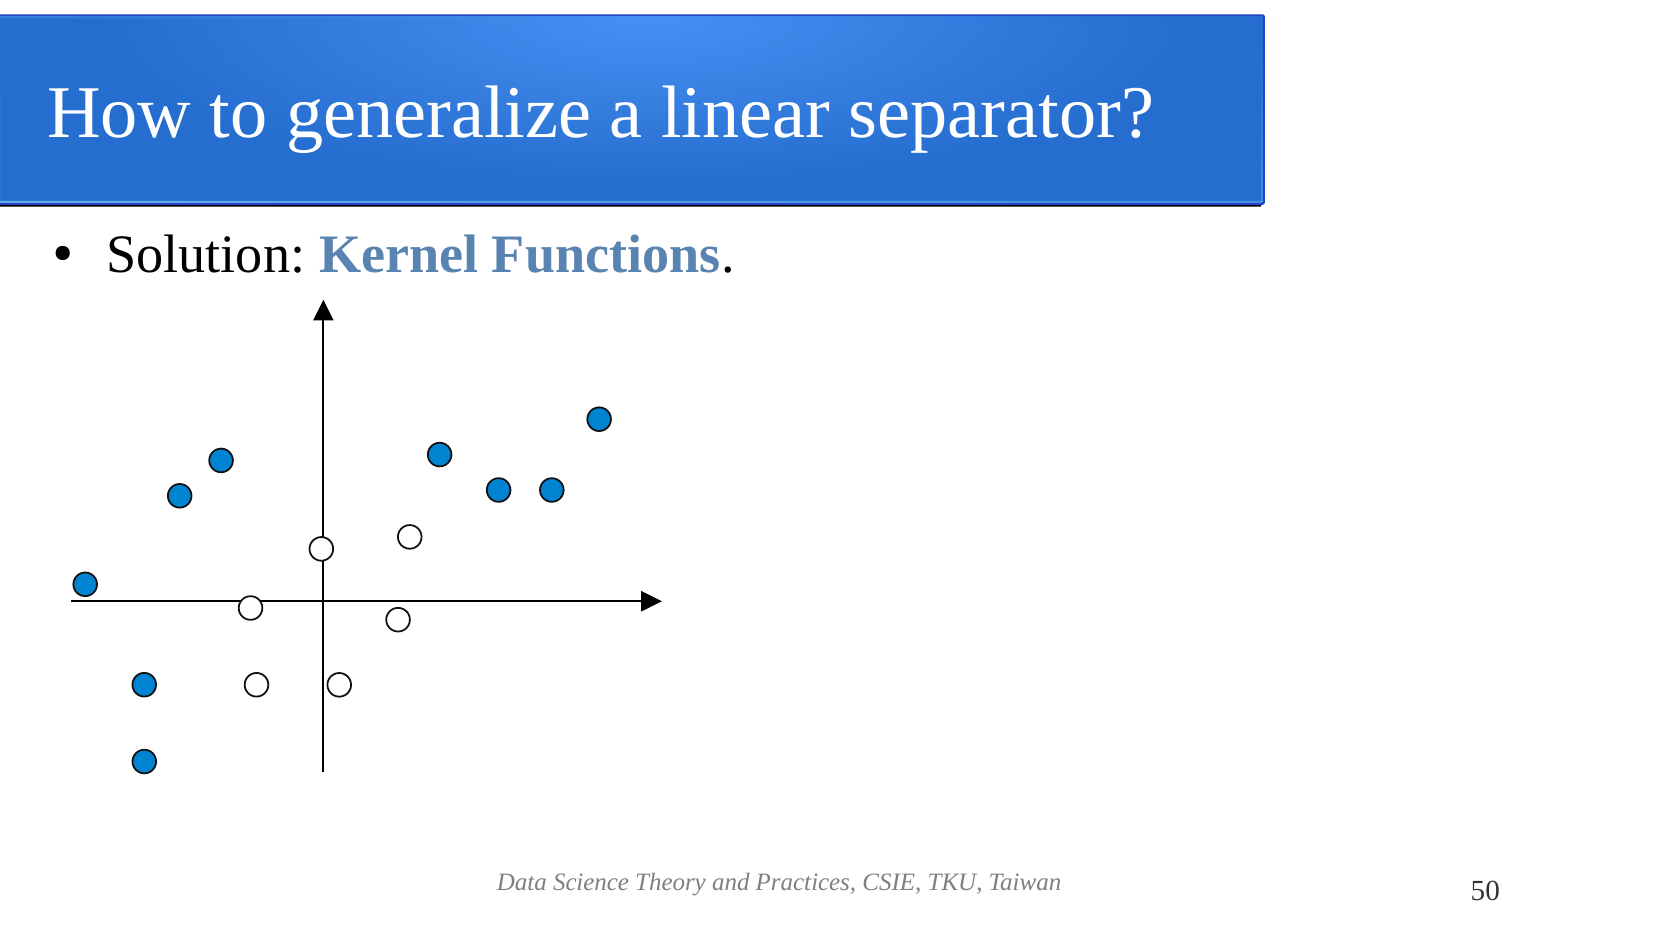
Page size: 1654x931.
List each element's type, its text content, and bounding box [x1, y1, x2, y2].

text_box [132, 749, 157, 774]
list Solution: Kernel Functions. [35, 224, 1524, 764]
text_box [587, 407, 611, 432]
text_box [244, 672, 269, 697]
title How to generalize a linear separator? [47, 35, 1199, 189]
text_box [540, 478, 564, 502]
text_box [397, 525, 422, 549]
text_box [209, 448, 233, 473]
text_box [73, 572, 98, 597]
text_box [167, 483, 192, 508]
text_box [132, 672, 157, 697]
text_box [427, 442, 452, 467]
text_box [327, 672, 352, 697]
text_box [309, 537, 334, 561]
text_box [486, 478, 511, 502]
text_box [386, 607, 410, 632]
text_box [238, 596, 263, 620]
